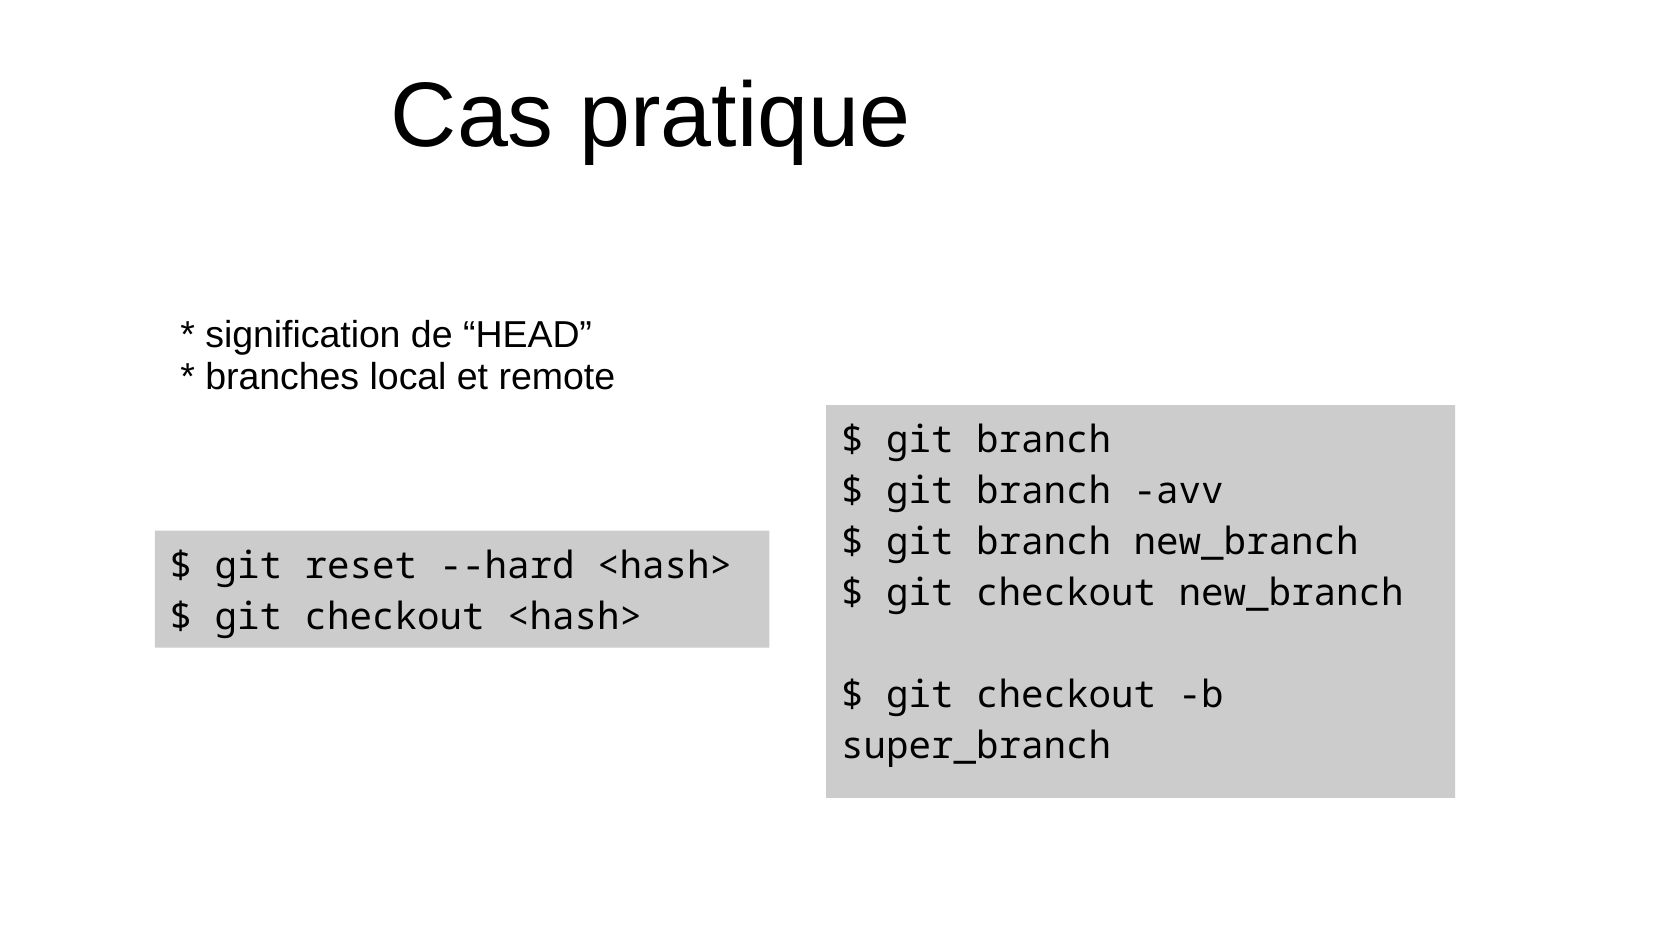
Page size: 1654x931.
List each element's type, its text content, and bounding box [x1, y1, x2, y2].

title Cas pratique [0, 37, 1396, 193]
text_box $ git branch $ git branch -avv $ git branch new_branch $ git checkout new_branch $ git checkout -b super_branch [826, 405, 1456, 798]
text_box $ git reset --hard <hash> $ git checkout <hash> [154, 530, 698, 646]
text_box * signification de “HEAD” * branches local et remote [165, 306, 631, 406]
